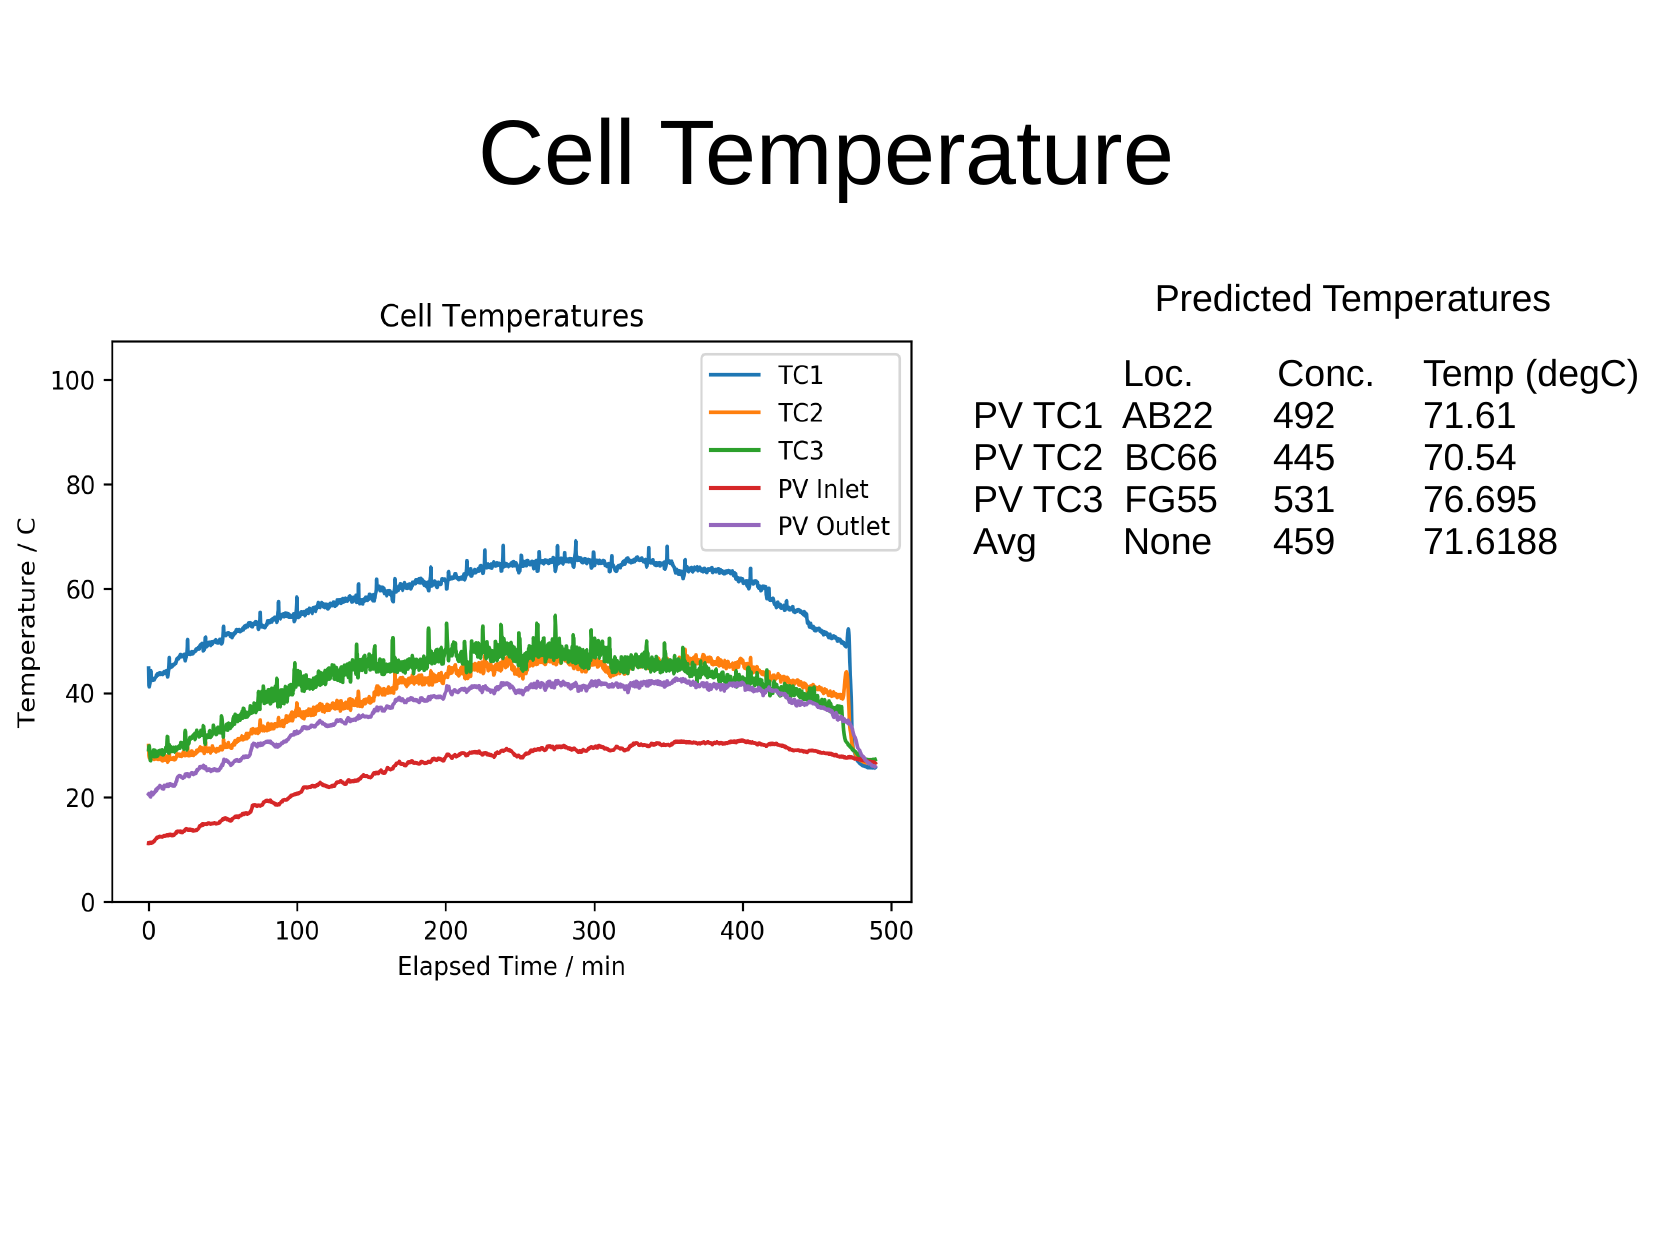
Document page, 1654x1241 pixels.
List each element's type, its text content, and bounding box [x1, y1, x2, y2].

picture [0, 284, 931, 998]
text_box Loc. Conc. Temp (degC) PV TC1 AB22 492 71.61 PV TC2 BC66 445 70.54 PV TC3 FG55 531 76.695 Avg None 459 71.6188 [958, 345, 1654, 654]
text_box Predicted Temperatures [1140, 270, 1567, 327]
title Cell Temperature [82, 49, 1571, 257]
